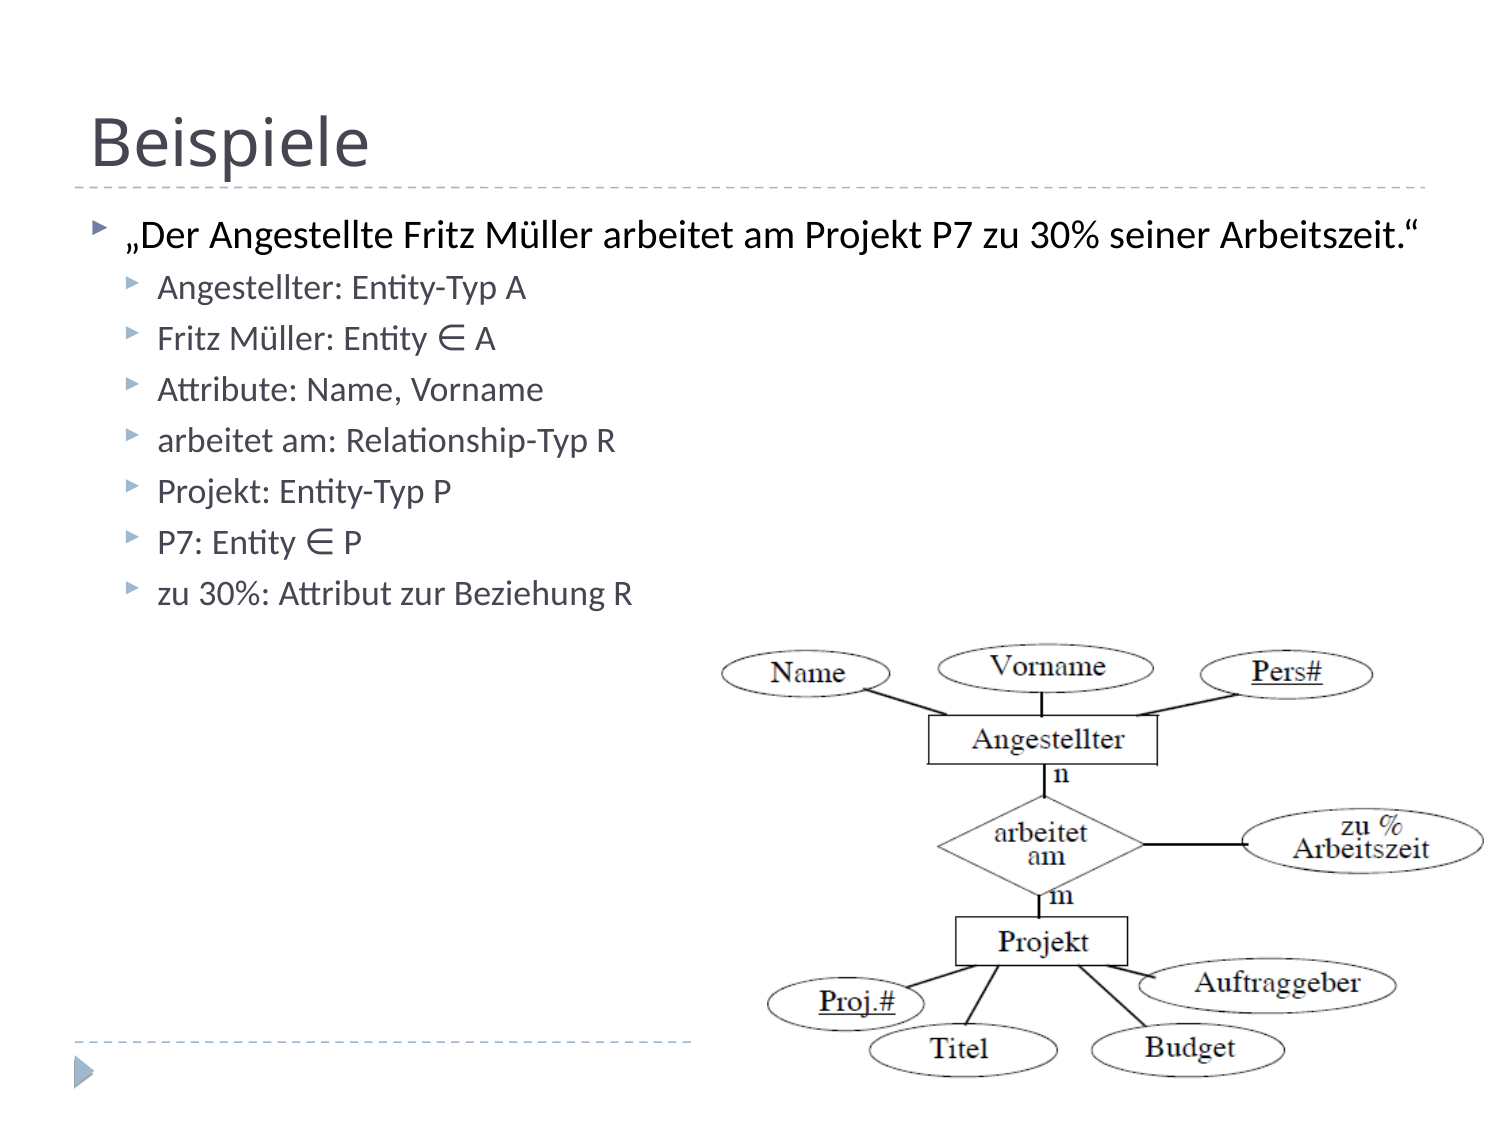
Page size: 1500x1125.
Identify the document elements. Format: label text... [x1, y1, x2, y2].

list „Der Angestellte Fritz Müller arbeitet am Projekt P7 zu 30% seiner Arbeitszeit.“ Angestellter: Entity-Typ A Fritz Müller: Entity ∈ A Attribute: Name, Vorname arbeitet am: Relationship-Typ R Projekt: Entity-Typ P P7: Entity ∈ P zu 30%: Attribut zur Beziehung R [75, 200, 1441, 668]
picture [693, 624, 1500, 1097]
title Beispiele [75, 24, 1425, 188]
